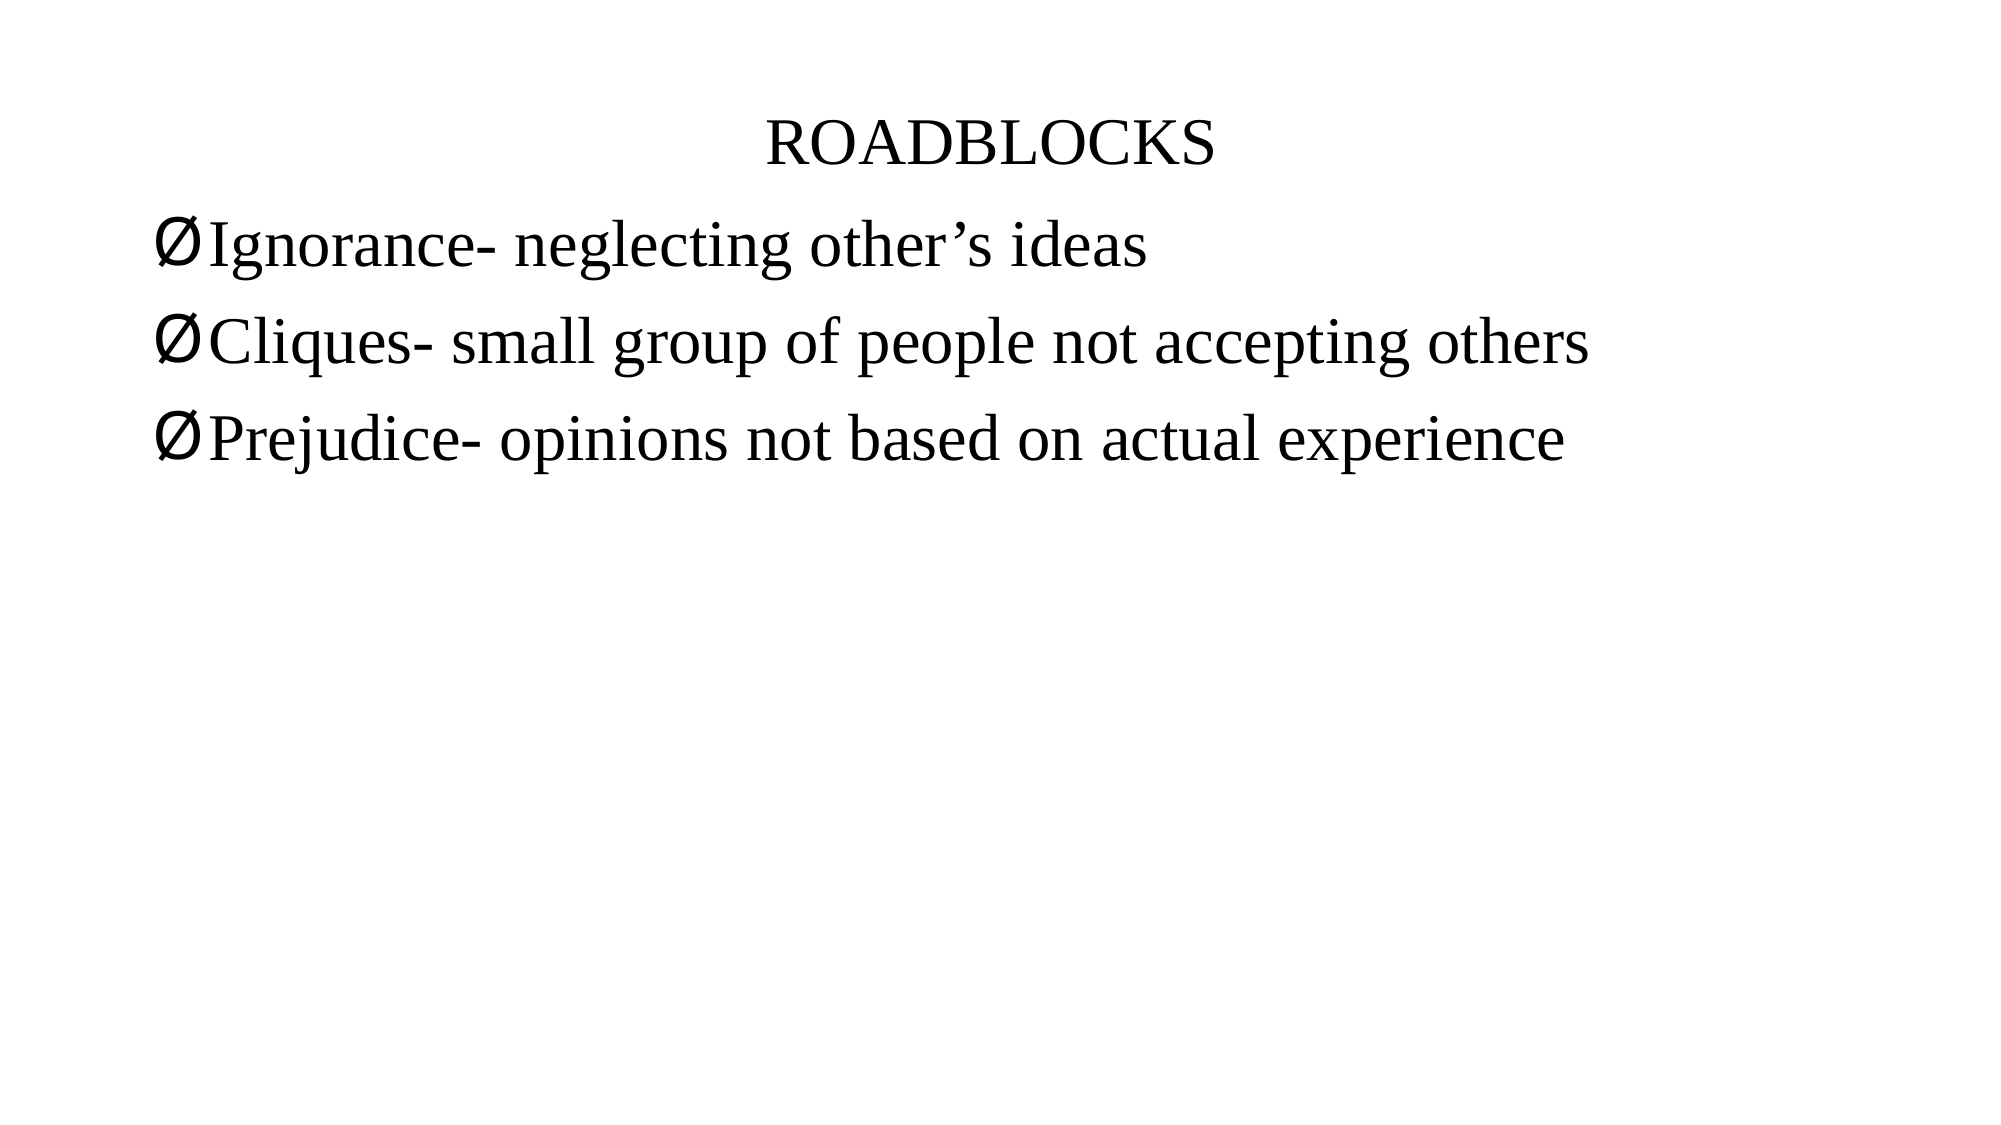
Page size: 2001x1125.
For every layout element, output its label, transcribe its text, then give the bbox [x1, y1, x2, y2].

list Ignorance- neglecting other’s ideas Cliques- small group of people not accepting others Prejudice- opinions not based on actual experience [137, 192, 1863, 1014]
title ROADBLOCKS [137, 59, 1863, 192]
